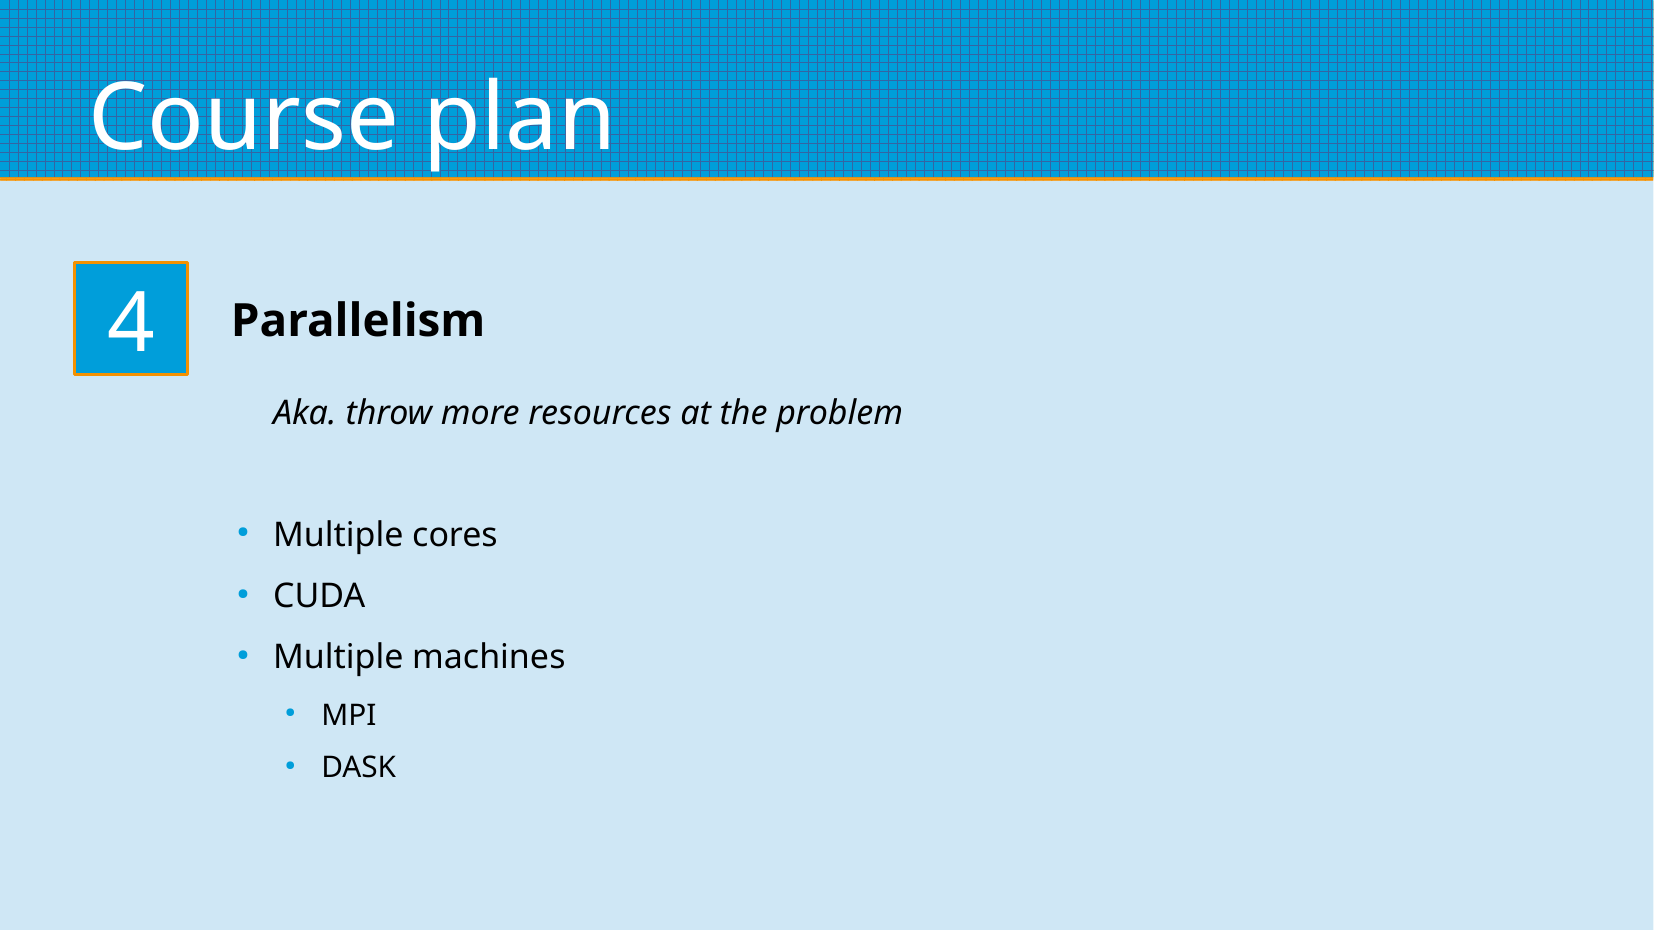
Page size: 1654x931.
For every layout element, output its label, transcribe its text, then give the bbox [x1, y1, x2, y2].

text_box 4 [74, 262, 188, 375]
text_box Parallelism [225, 263, 1238, 376]
list Aka. throw more resources at the problem Multiple cores CUDA Multiple machines MPI DASK [225, 387, 1463, 788]
title Course plan [88, 14, 1565, 178]
